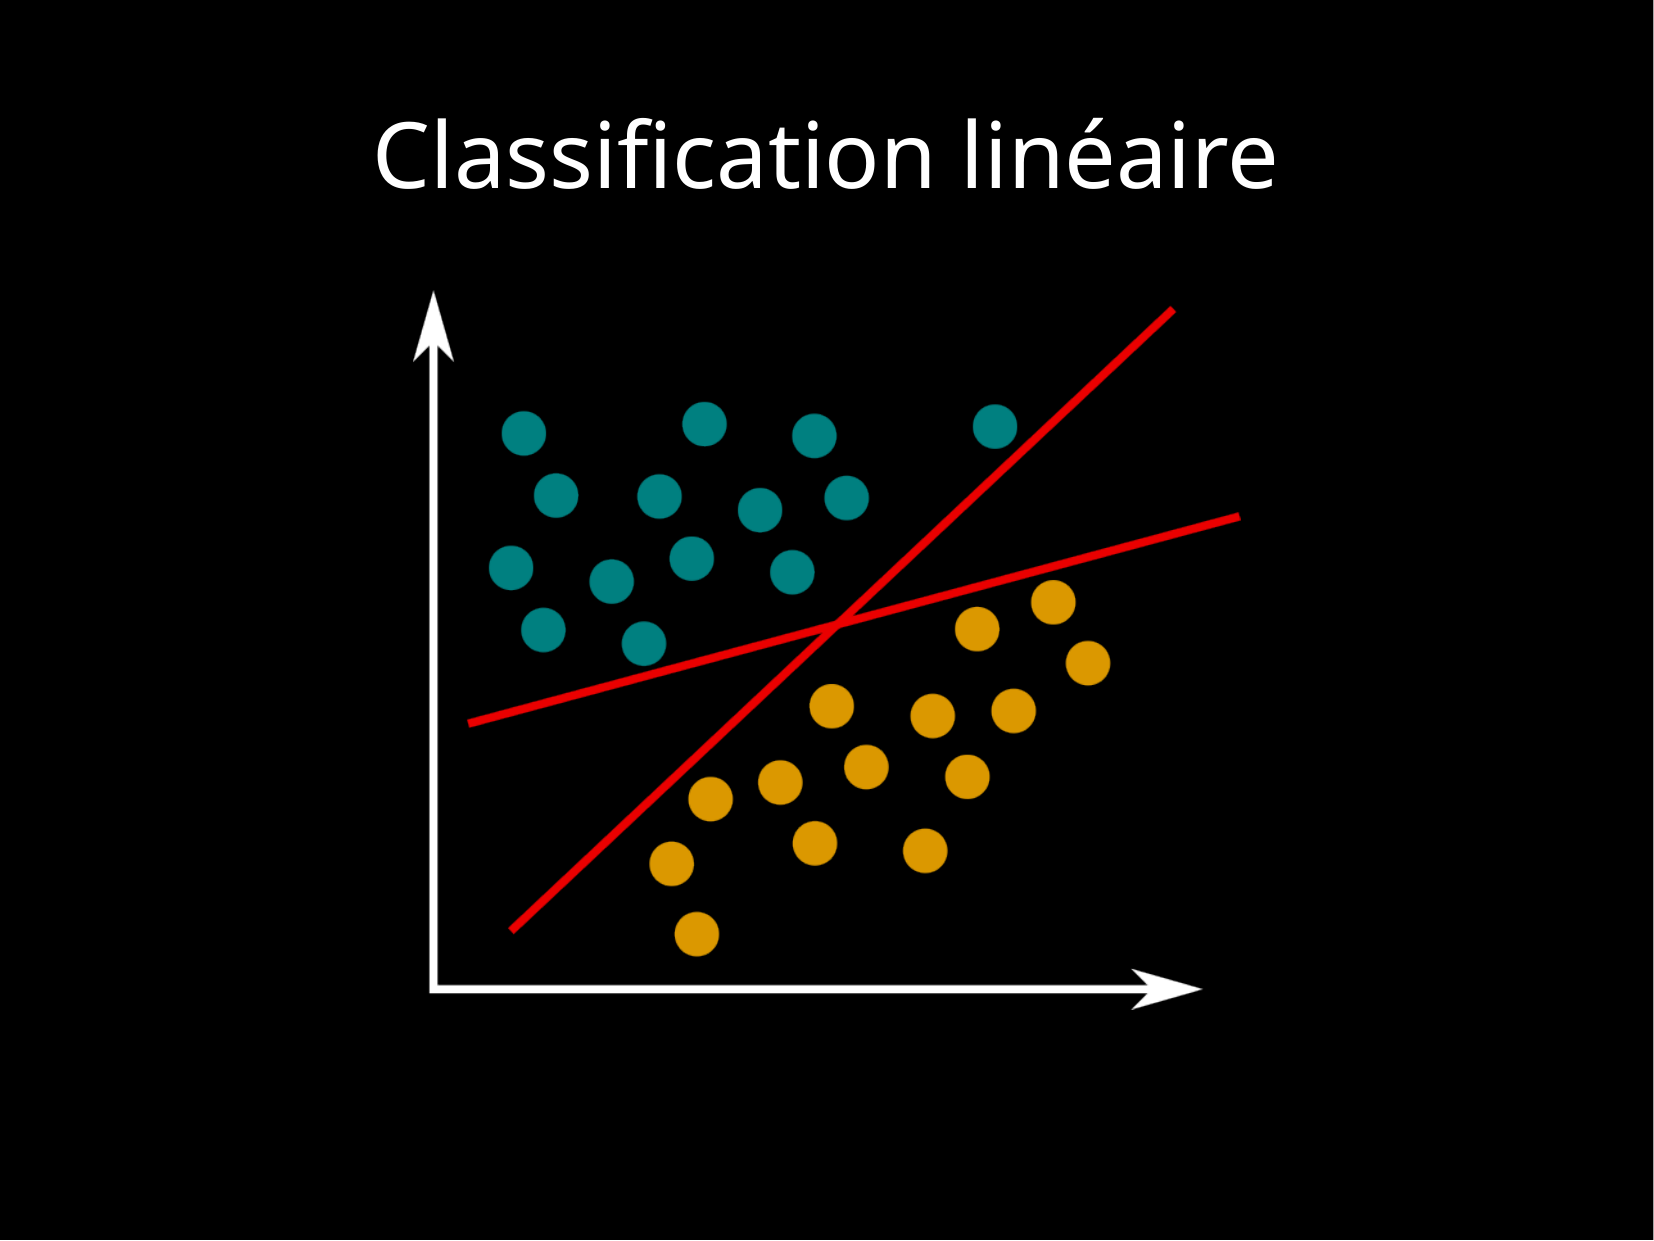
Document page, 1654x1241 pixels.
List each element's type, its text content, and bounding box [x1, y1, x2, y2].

picture [413, 290, 1241, 1010]
title Classification linéaire [82, 49, 1571, 257]
